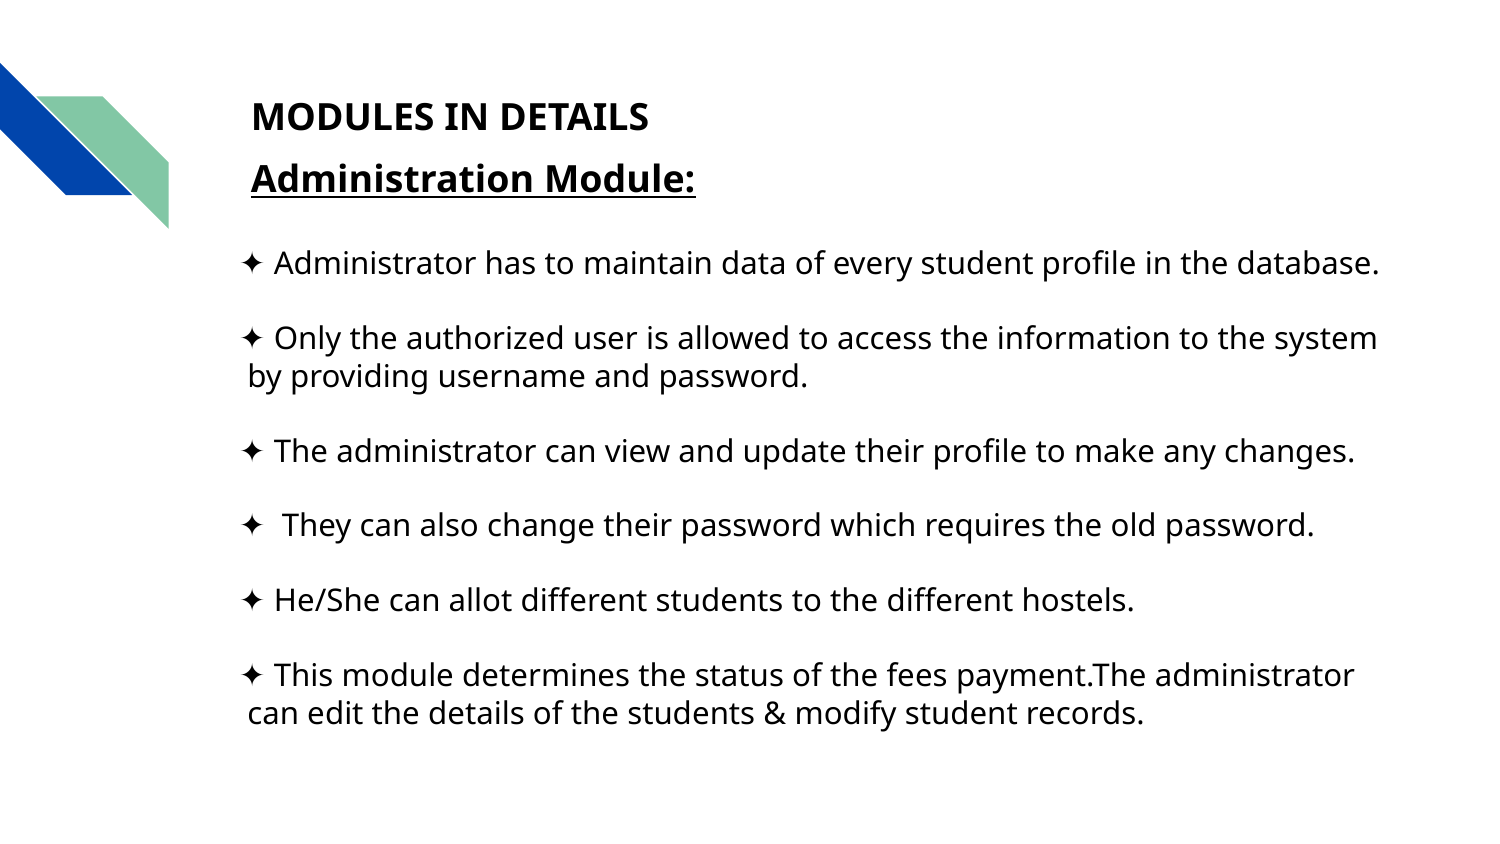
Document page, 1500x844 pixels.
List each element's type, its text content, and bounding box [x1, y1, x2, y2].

text_box ✦ Administrator has to maintain data of every student profile in the database. ✦ Only the authorized user is allowed to access the information to the system by providing username and password. ✦ The administrator can view and update their profile to make any changes. ✦ They can also change their password which requires the old password. ✦ He/She can allot different students to the different hostels. ✦ This module determines the status of the fees payment.The administrator can edit the details of the students & modify student records. [224, 236, 1435, 797]
text_box MODULES IN DETAILS [236, 85, 1270, 148]
text_box Administration Module: [236, 147, 738, 210]
